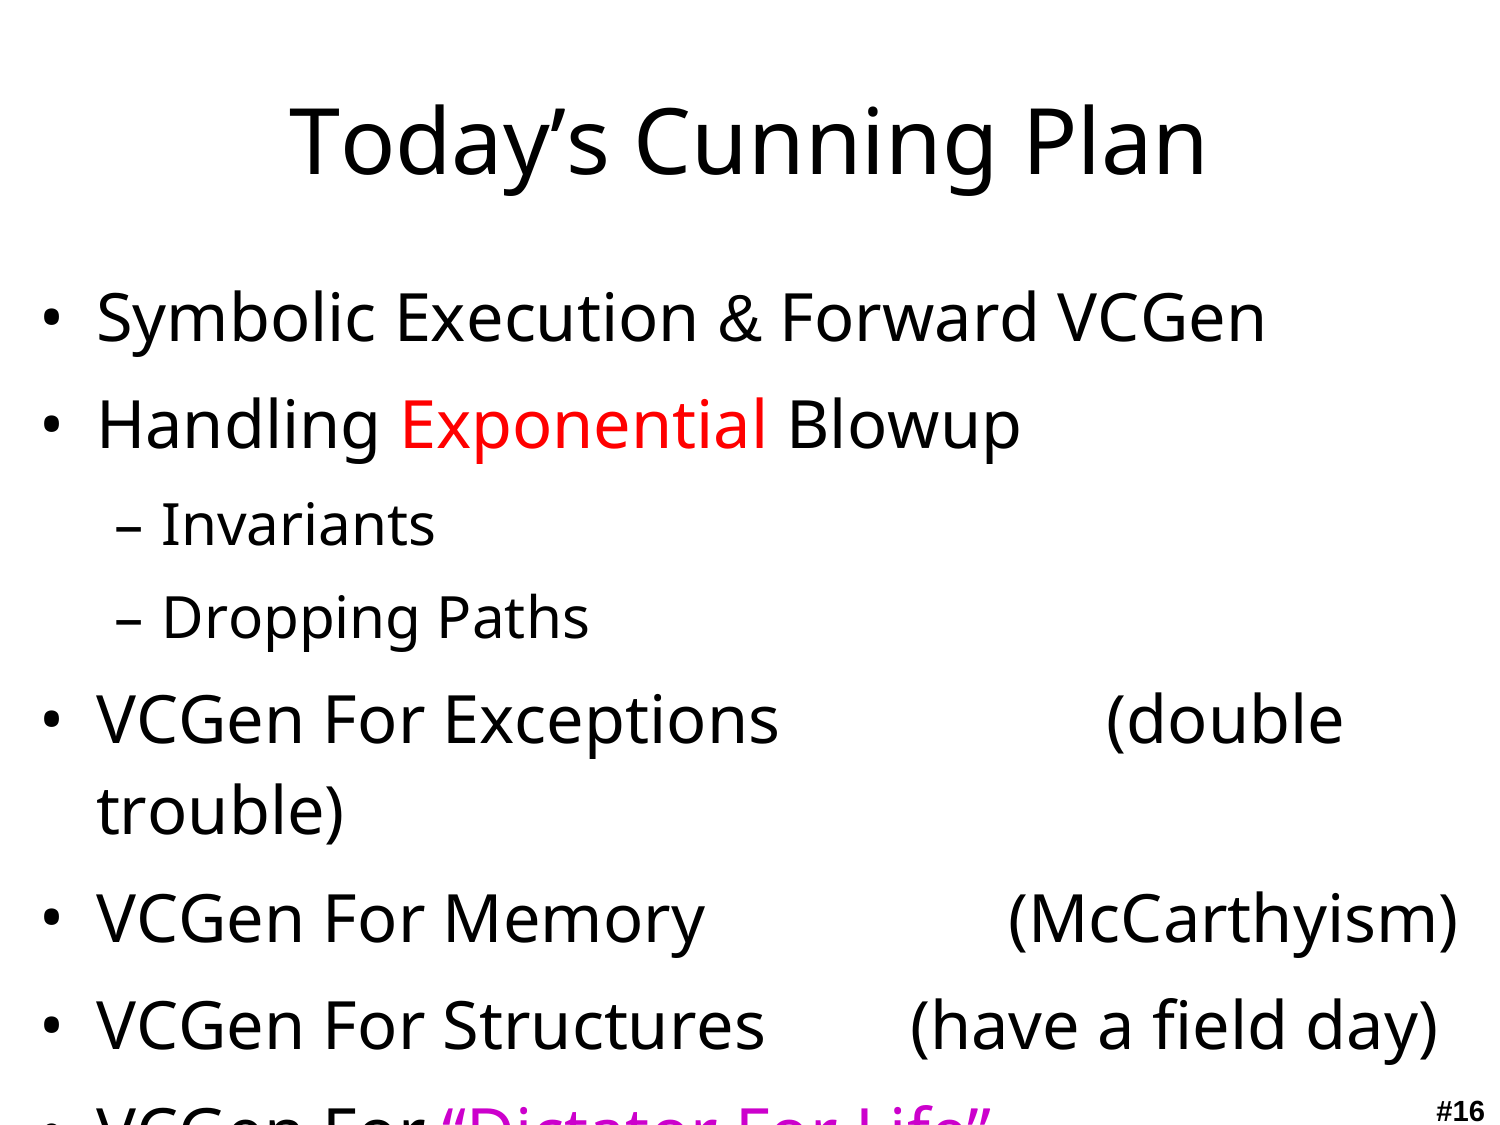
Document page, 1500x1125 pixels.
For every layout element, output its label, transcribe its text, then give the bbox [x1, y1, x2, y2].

list Symbolic Execution & Forward VCGen Handling Exponential Blowup Invariants Dropping Paths VCGen For Exceptions (double trouble) VCGen For Memory (McCarthyism) VCGen For Structures (have a field day) VCGen For “Dictator For Life” [24, 262, 1476, 1101]
title Today’s Cunning Plan [24, 45, 1476, 233]
